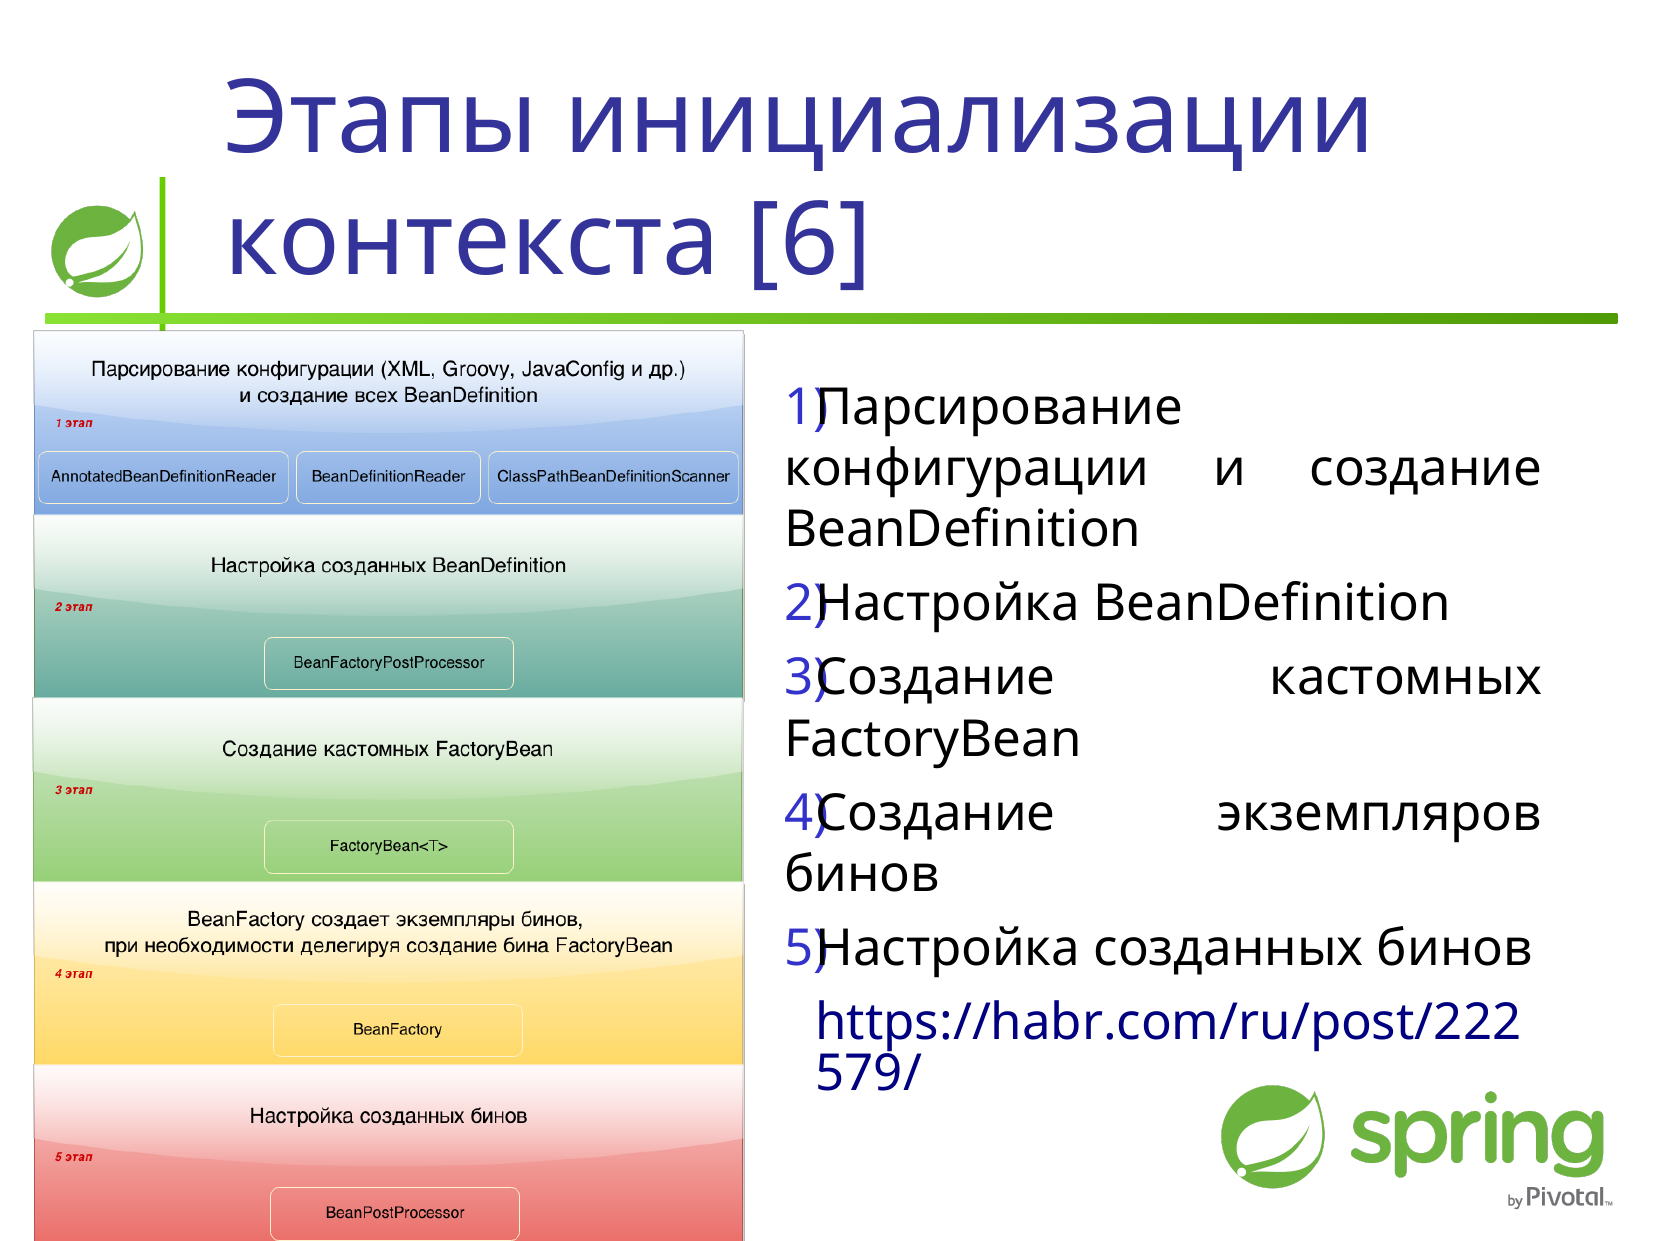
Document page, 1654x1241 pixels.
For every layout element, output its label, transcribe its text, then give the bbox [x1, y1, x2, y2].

title Этапы инициализации контекста [6] [208, 38, 1618, 304]
list Парсирование конфигурации и создание BeanDefinition Настройка BeanDefinition Создание кастомных FactoryBean Создание экземпляров бинов Настройка созданных бинов https://habr.com/ru/post/222579/ [767, 364, 1560, 1109]
picture [1216, 1081, 1618, 1212]
picture [32, 330, 745, 1241]
